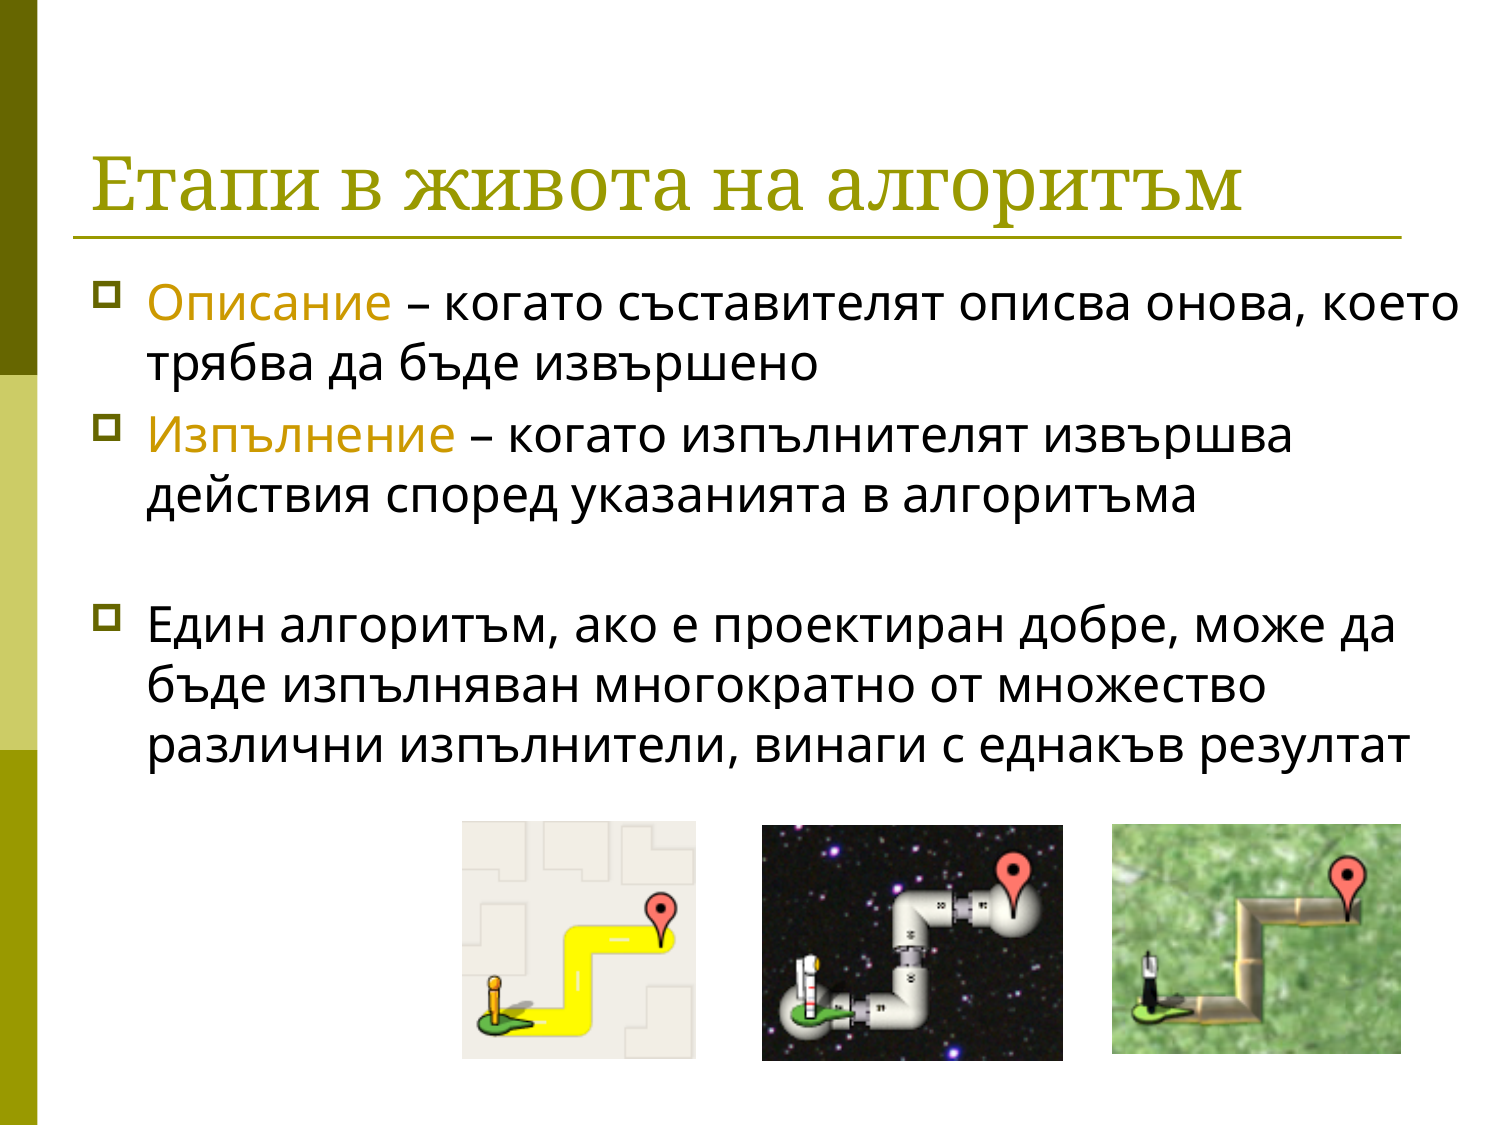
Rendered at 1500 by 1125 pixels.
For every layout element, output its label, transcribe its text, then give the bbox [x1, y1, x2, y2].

picture [762, 825, 1063, 1061]
list Описание – когато съставителят описва онова, което трябва да бъдe извършено Изпълнение – когато изпълнителят извършва действия според указанията в алгоритъма Един алгоритъм, ако е проектиран добре, може да бъде изпълняван многократно от множество различни изпълнители, винаги с еднакъв резултат [75, 262, 1500, 1006]
picture [1112, 824, 1401, 1054]
title Етапи в живота на алгоритъм [75, 45, 1426, 233]
picture [462, 821, 696, 1059]
